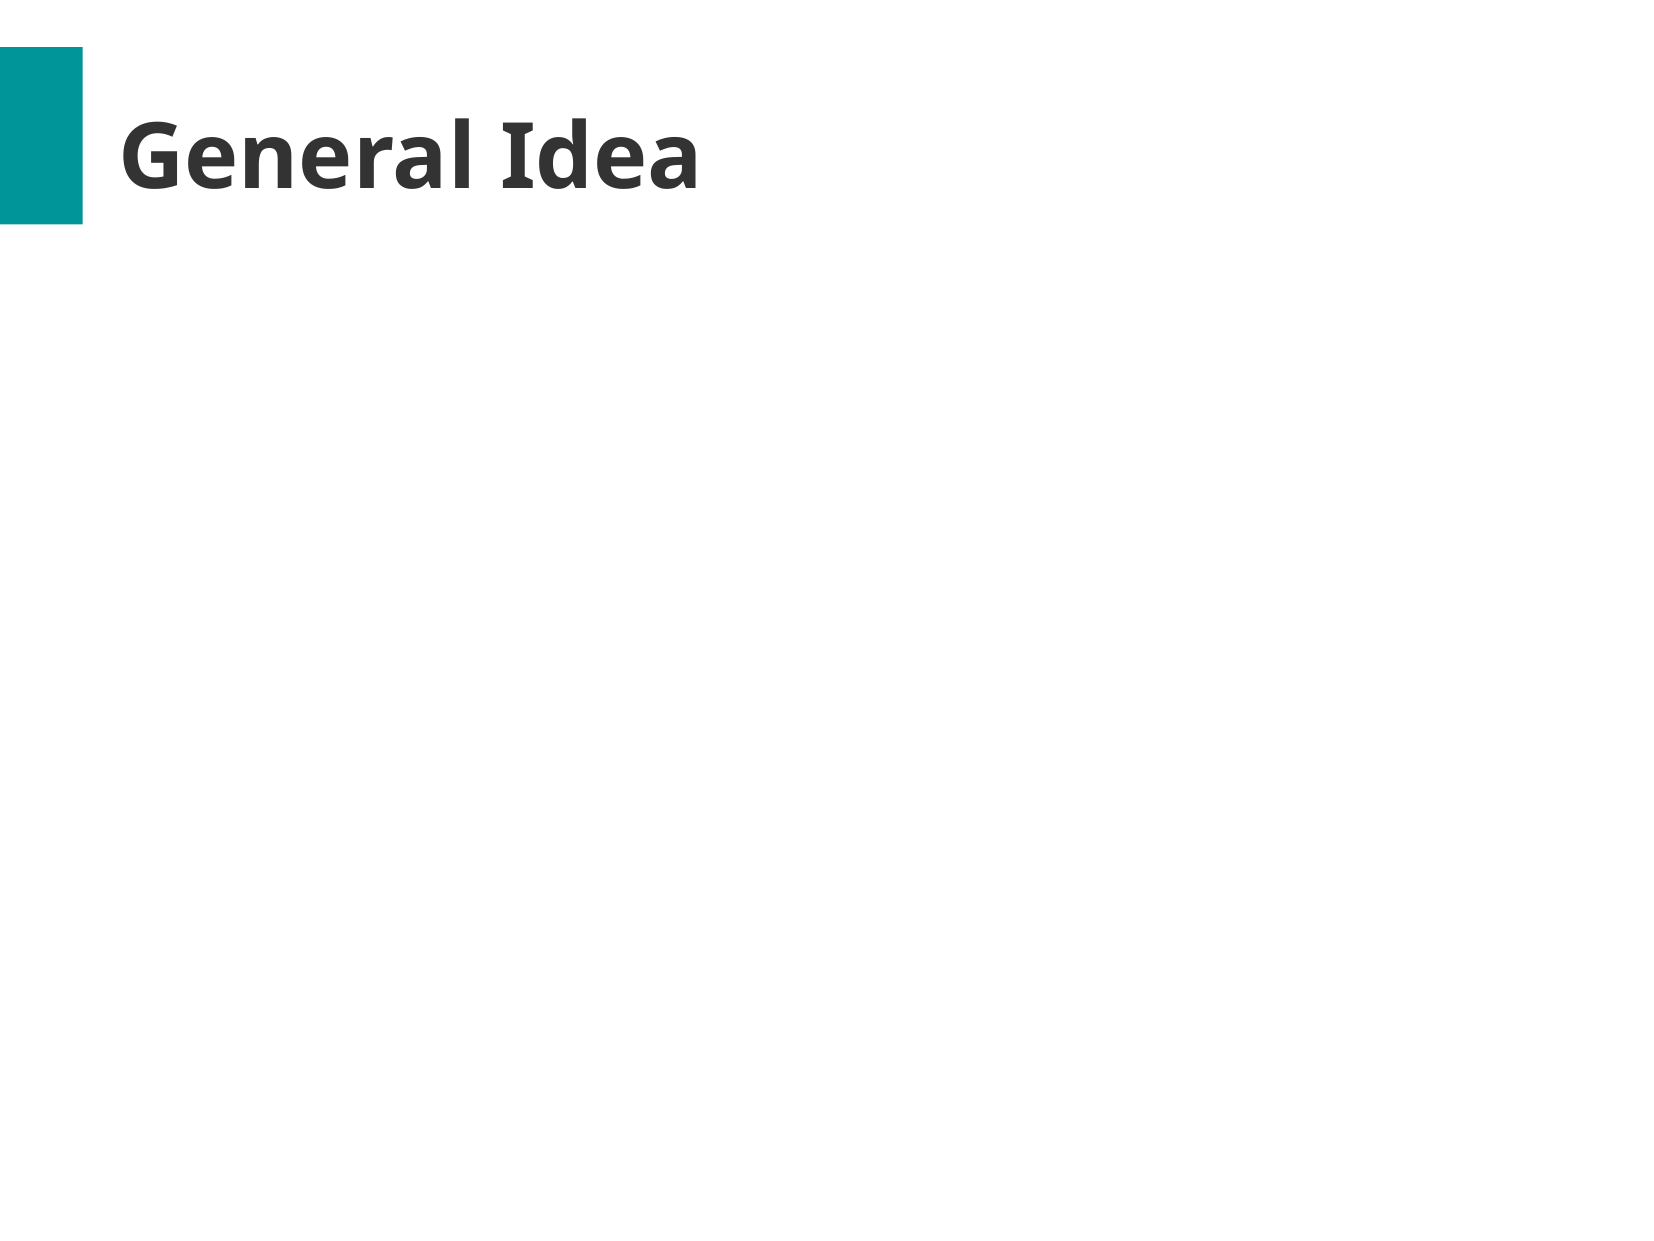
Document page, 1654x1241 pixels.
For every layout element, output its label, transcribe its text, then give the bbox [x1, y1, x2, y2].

title General Idea [118, 49, 1571, 257]
